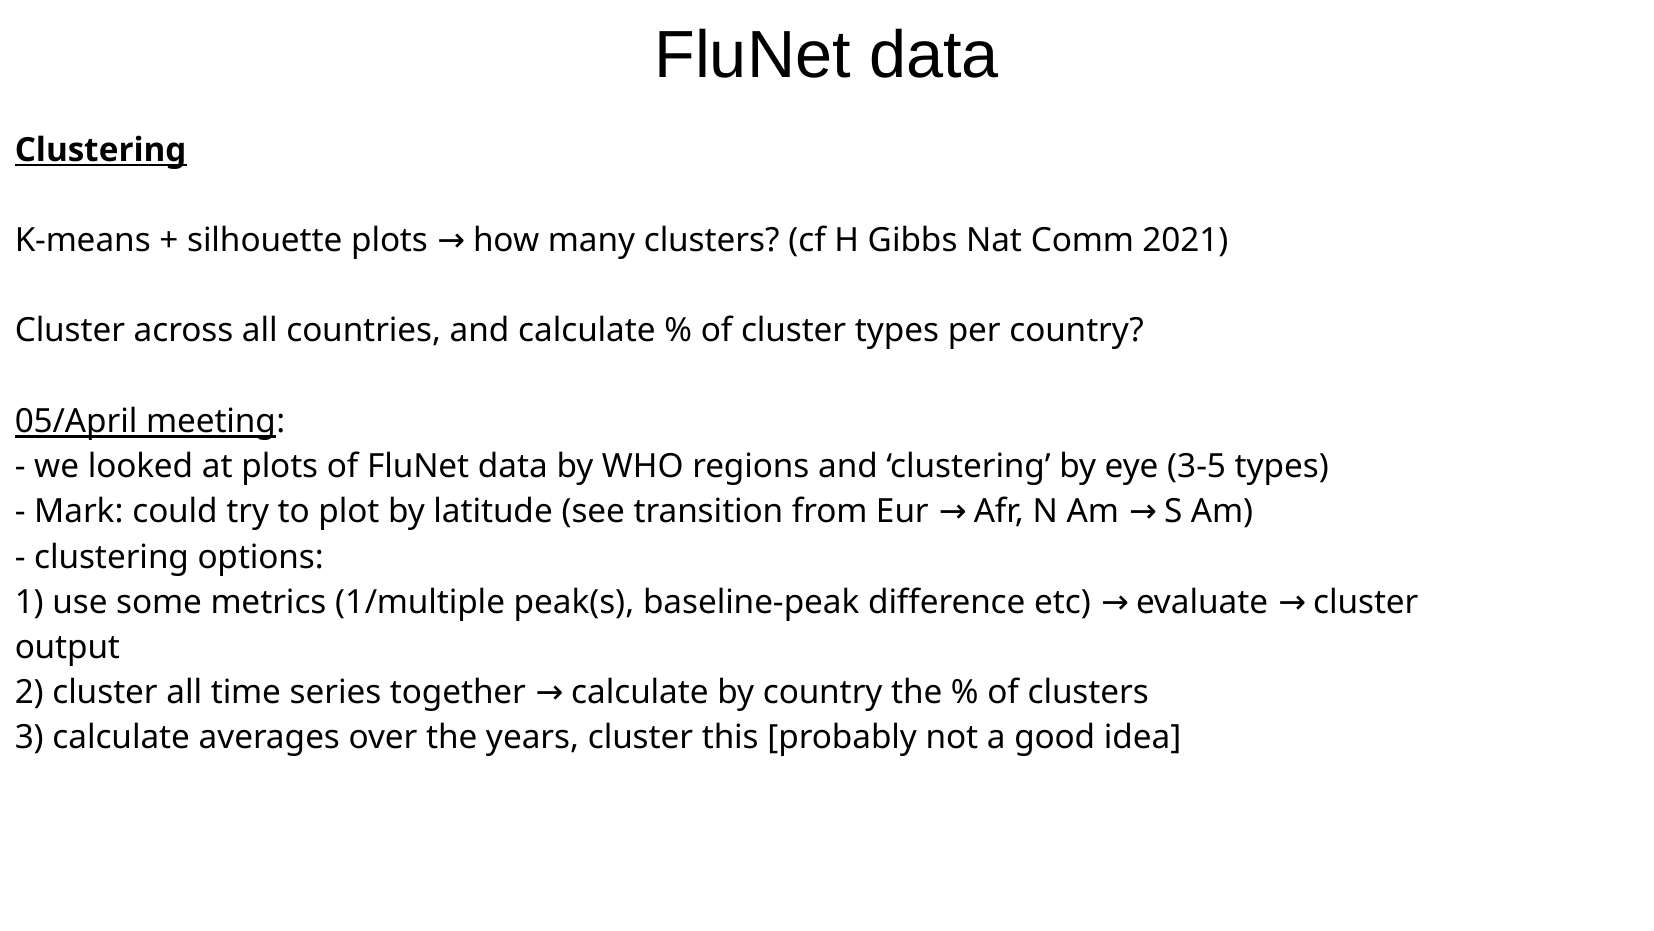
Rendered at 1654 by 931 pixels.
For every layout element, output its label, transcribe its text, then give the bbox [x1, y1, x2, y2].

title FluNet data [82, 13, 1571, 95]
text_box Clustering K-means + silhouette plots → how many clusters? (cf H Gibbs Nat Comm 2021) Cluster across all countries, and calculate % of cluster types per country? 05/April meeting: - we looked at plots of FluNet data by WHO regions and ‘clustering’ by eye (3-5 types) - Mark: could try to plot by latitude (see transition from Eur → Afr, N Am → S Am) - clustering options: 1) use some metrics (1/multiple peak(s), baseline-peak difference etc) → evaluate → cluster output 2) cluster all time series together → calculate by country the % of clusters 3) calculate averages over the years, cluster this [probably not a good idea] [0, 118, 1477, 672]
